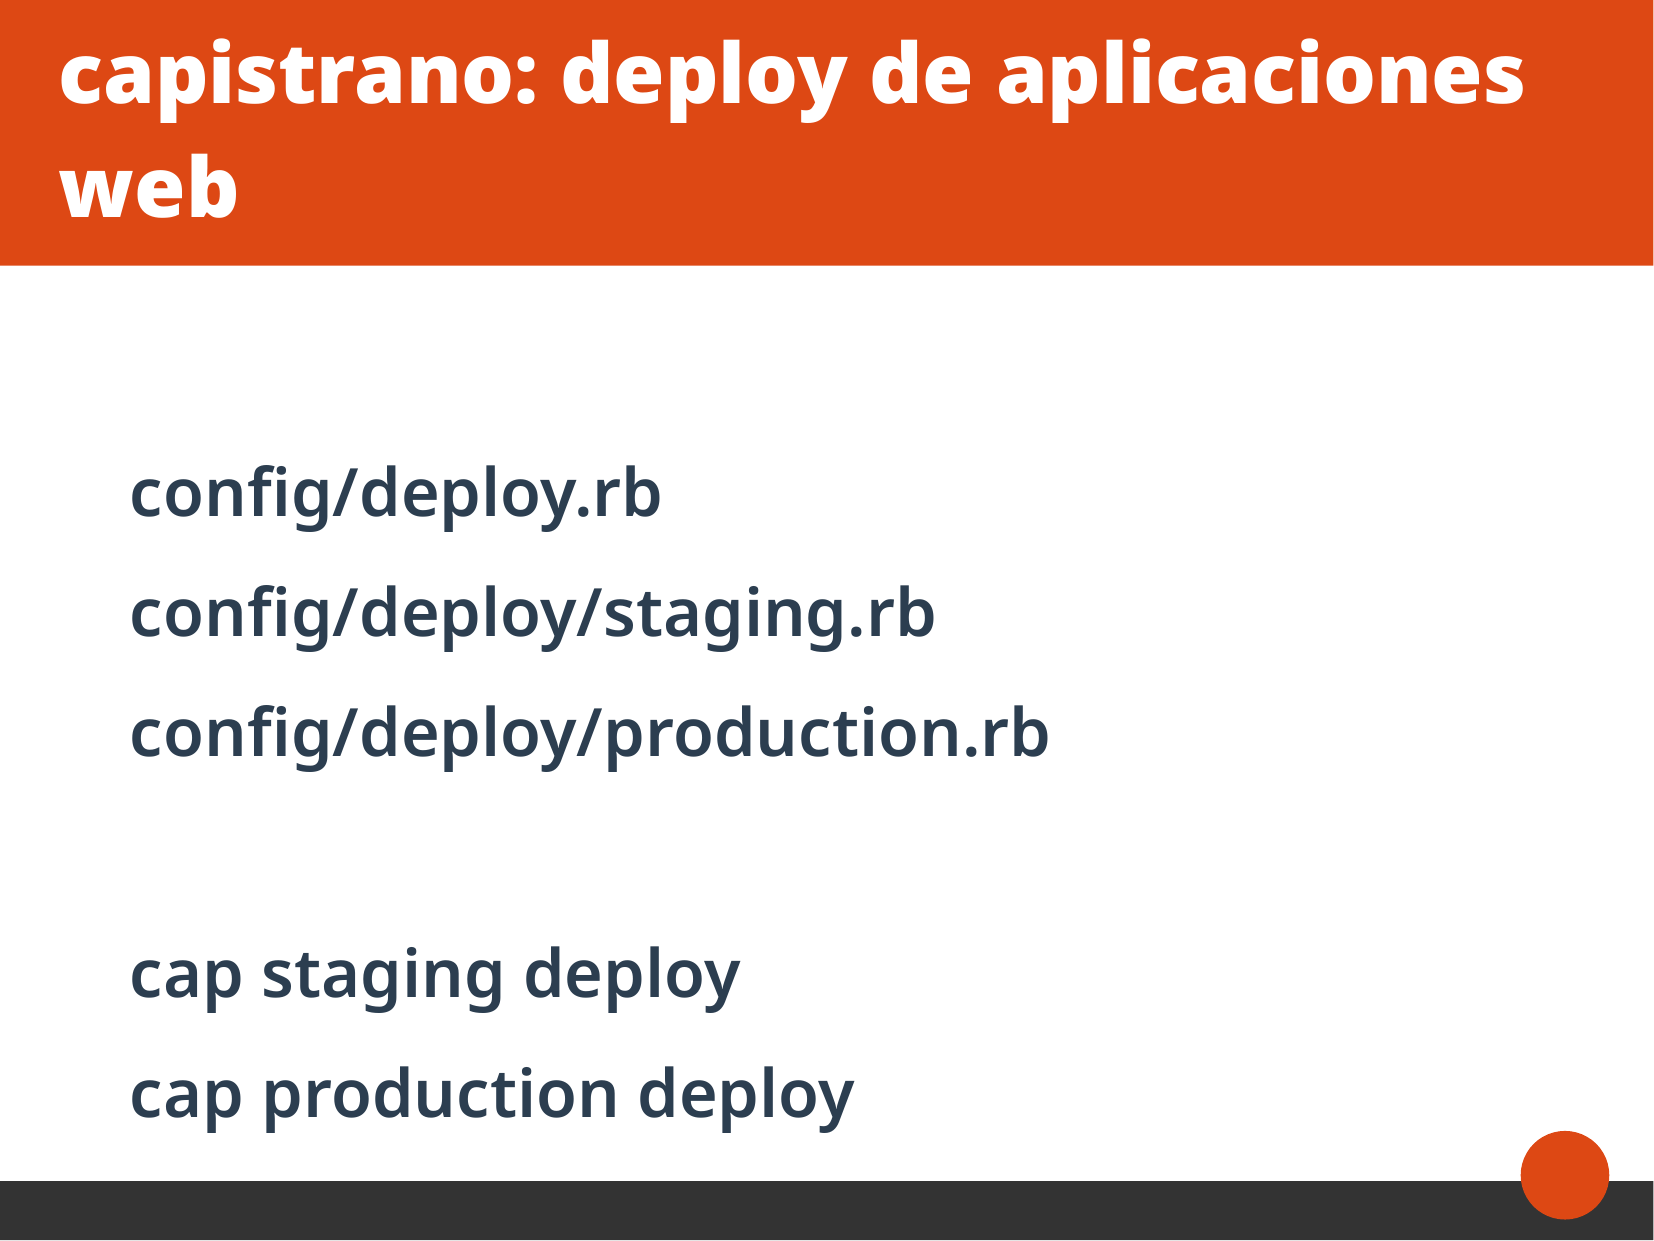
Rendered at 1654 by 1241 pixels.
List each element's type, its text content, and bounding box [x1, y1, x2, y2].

list config/deploy.rb config/deploy/staging.rb config/deploy/production.rb cap staging deploy cap production deploy [59, 324, 1595, 1152]
title capistrano: deploy de aplicaciones web [59, 30, 1595, 226]
